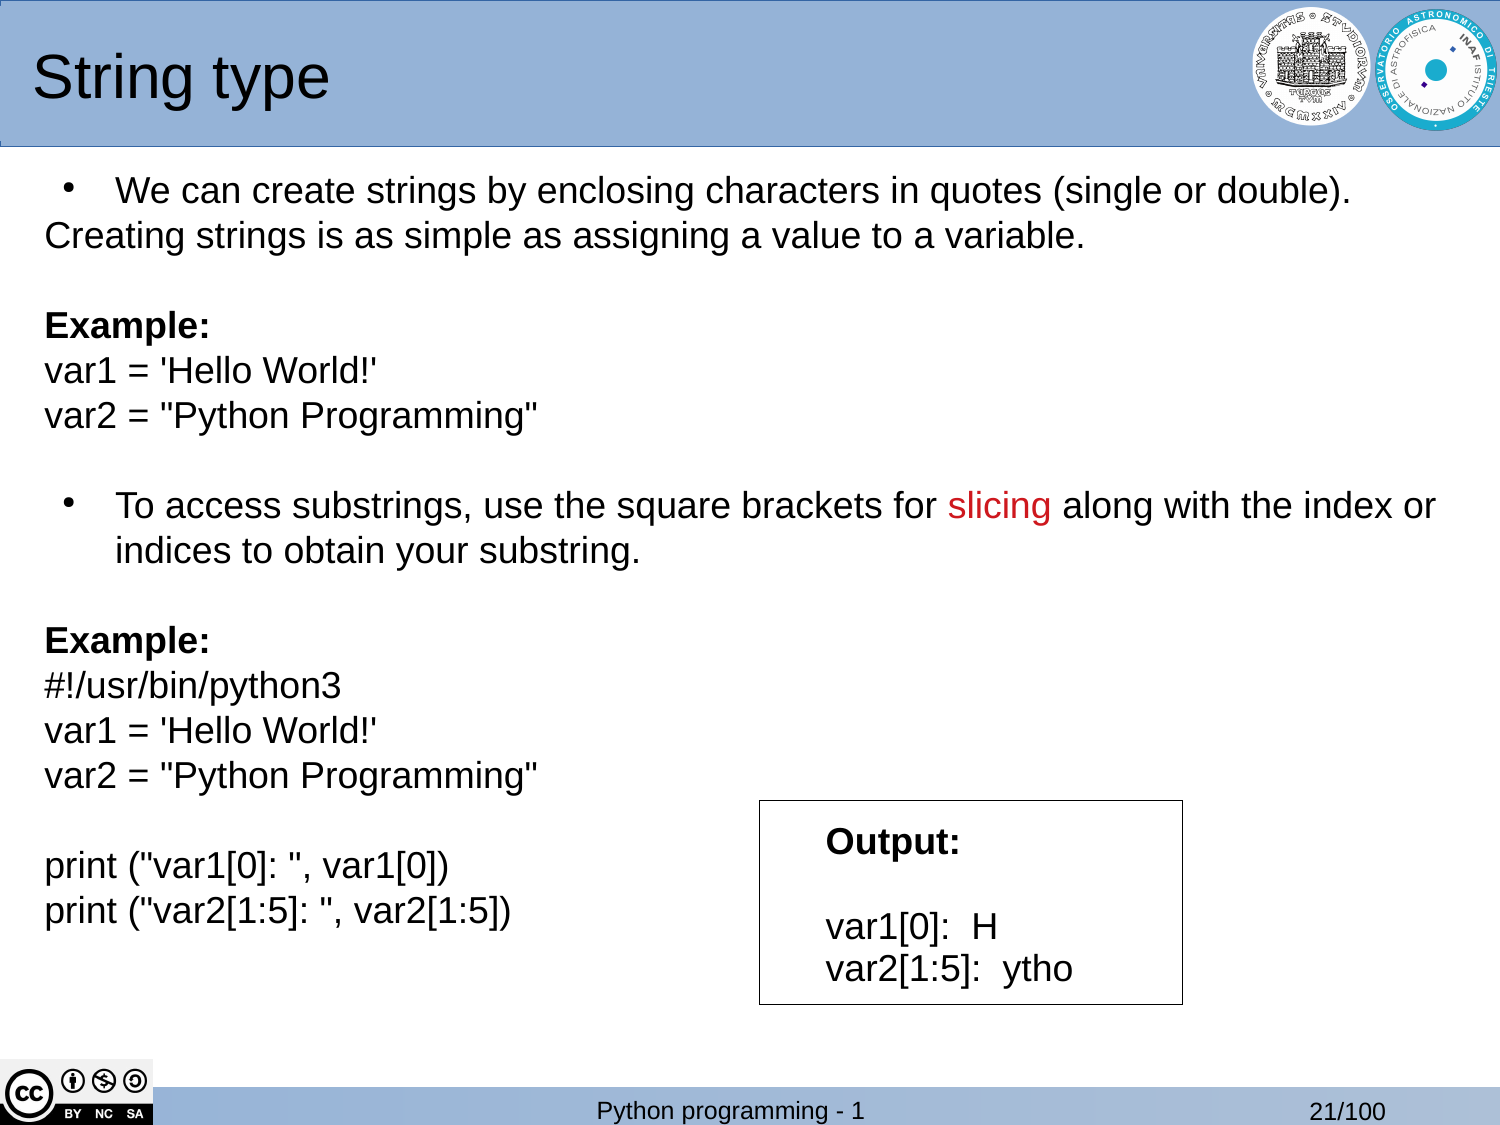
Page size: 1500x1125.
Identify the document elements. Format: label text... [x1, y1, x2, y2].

text_box [759, 800, 1183, 1005]
picture [0, 1059, 153, 1125]
text_box String type [0, 5, 1253, 141]
list We can create strings by enclosing characters in quotes (single or double). Creating strings is as simple as assigning a value to a variable. Example: var1 = 'Hello World!' var2 = "Python Programming" To access substrings, use the square brackets for slicing along with the index or indices to obtain your substring. Example: #!/usr/bin/python3 var1 = 'Hello World!' var2 = "Python Programming" print ("var1[0]: ", var1[0]) print ("var2[1:5]: ", var2[1:5]) [29, 158, 1500, 1071]
picture [1253, 0, 1500, 156]
